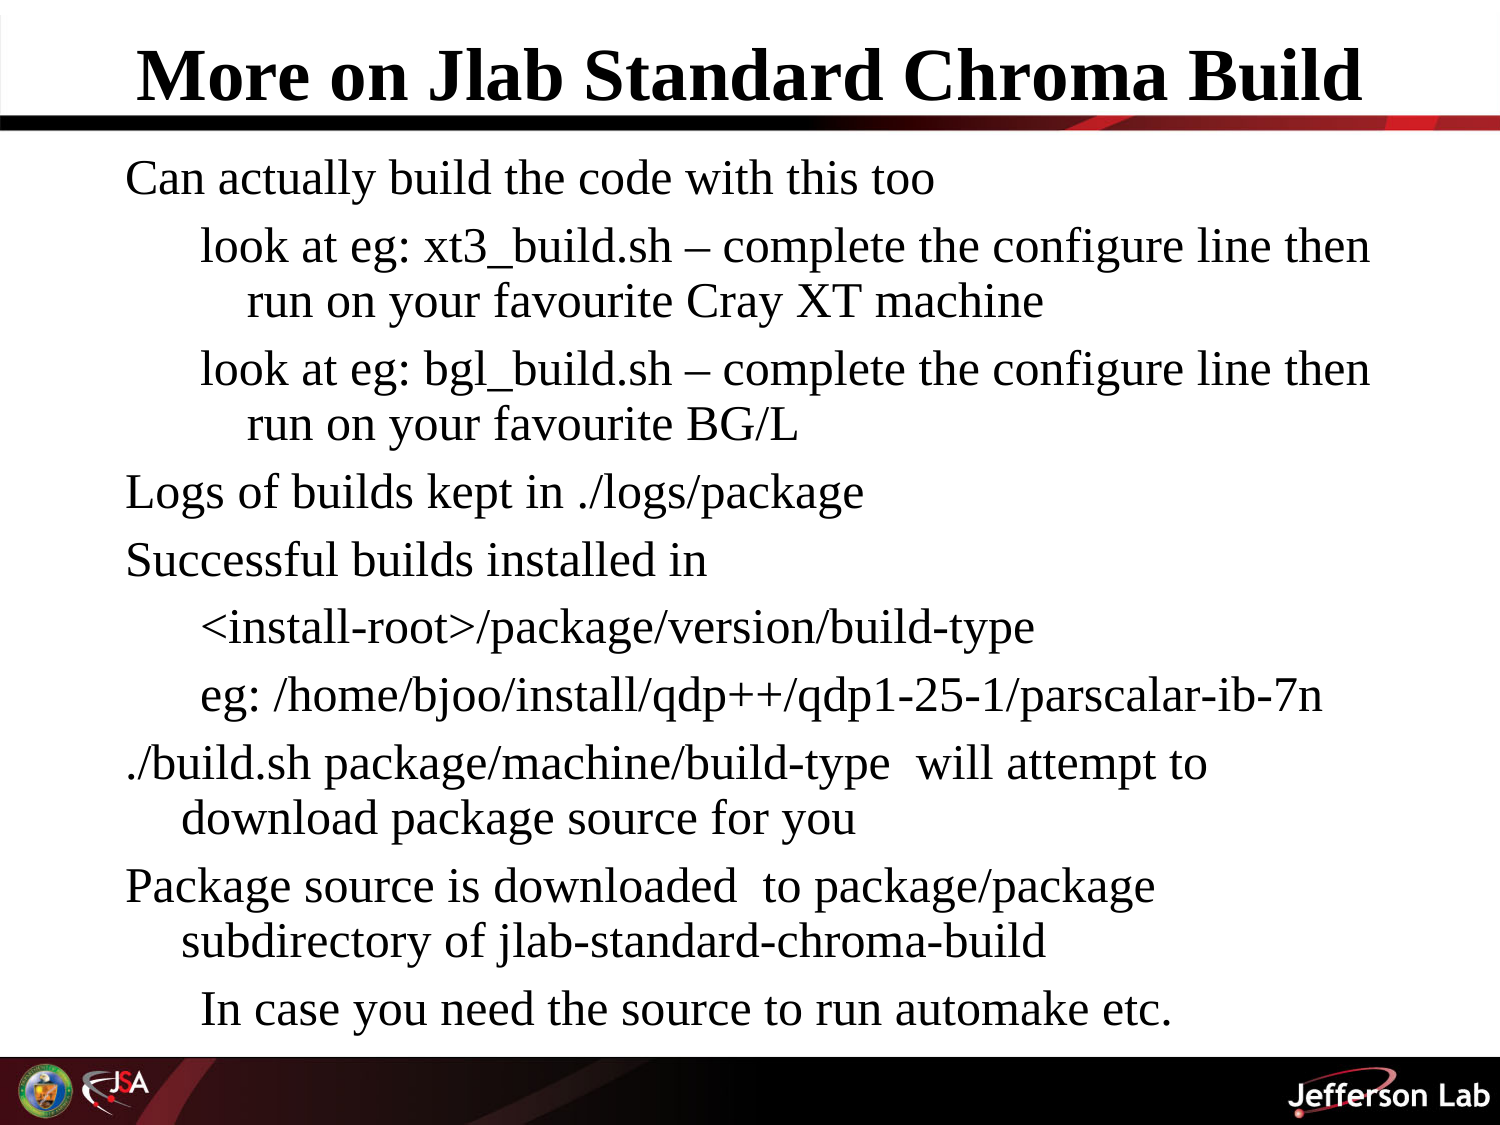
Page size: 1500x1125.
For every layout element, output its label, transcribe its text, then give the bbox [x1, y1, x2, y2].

picture [0, 0, 1500, 1125]
title More on Jlab Standard Chroma Build [112, 0, 1388, 151]
list Can actually build the code with this too look at eg: xt3_build.sh – complete the configure line then run on your favourite Cray XT machine look at eg: bgl_build.sh – complete the configure line then run on your favourite BG/L Logs of builds kept in ./logs/package Successful builds installed in <install-root>/package/version/build-type eg: /home/bjoo/install/qdp++/qdp1-25-1/parscalar-ib-7n ./build.sh package/machine/build-type will attempt to download package source for you Package source is downloaded to package/package subdirectory of jlab-standard-chroma-build In case you need the source to run automake etc. [125, 149, 1401, 1037]
